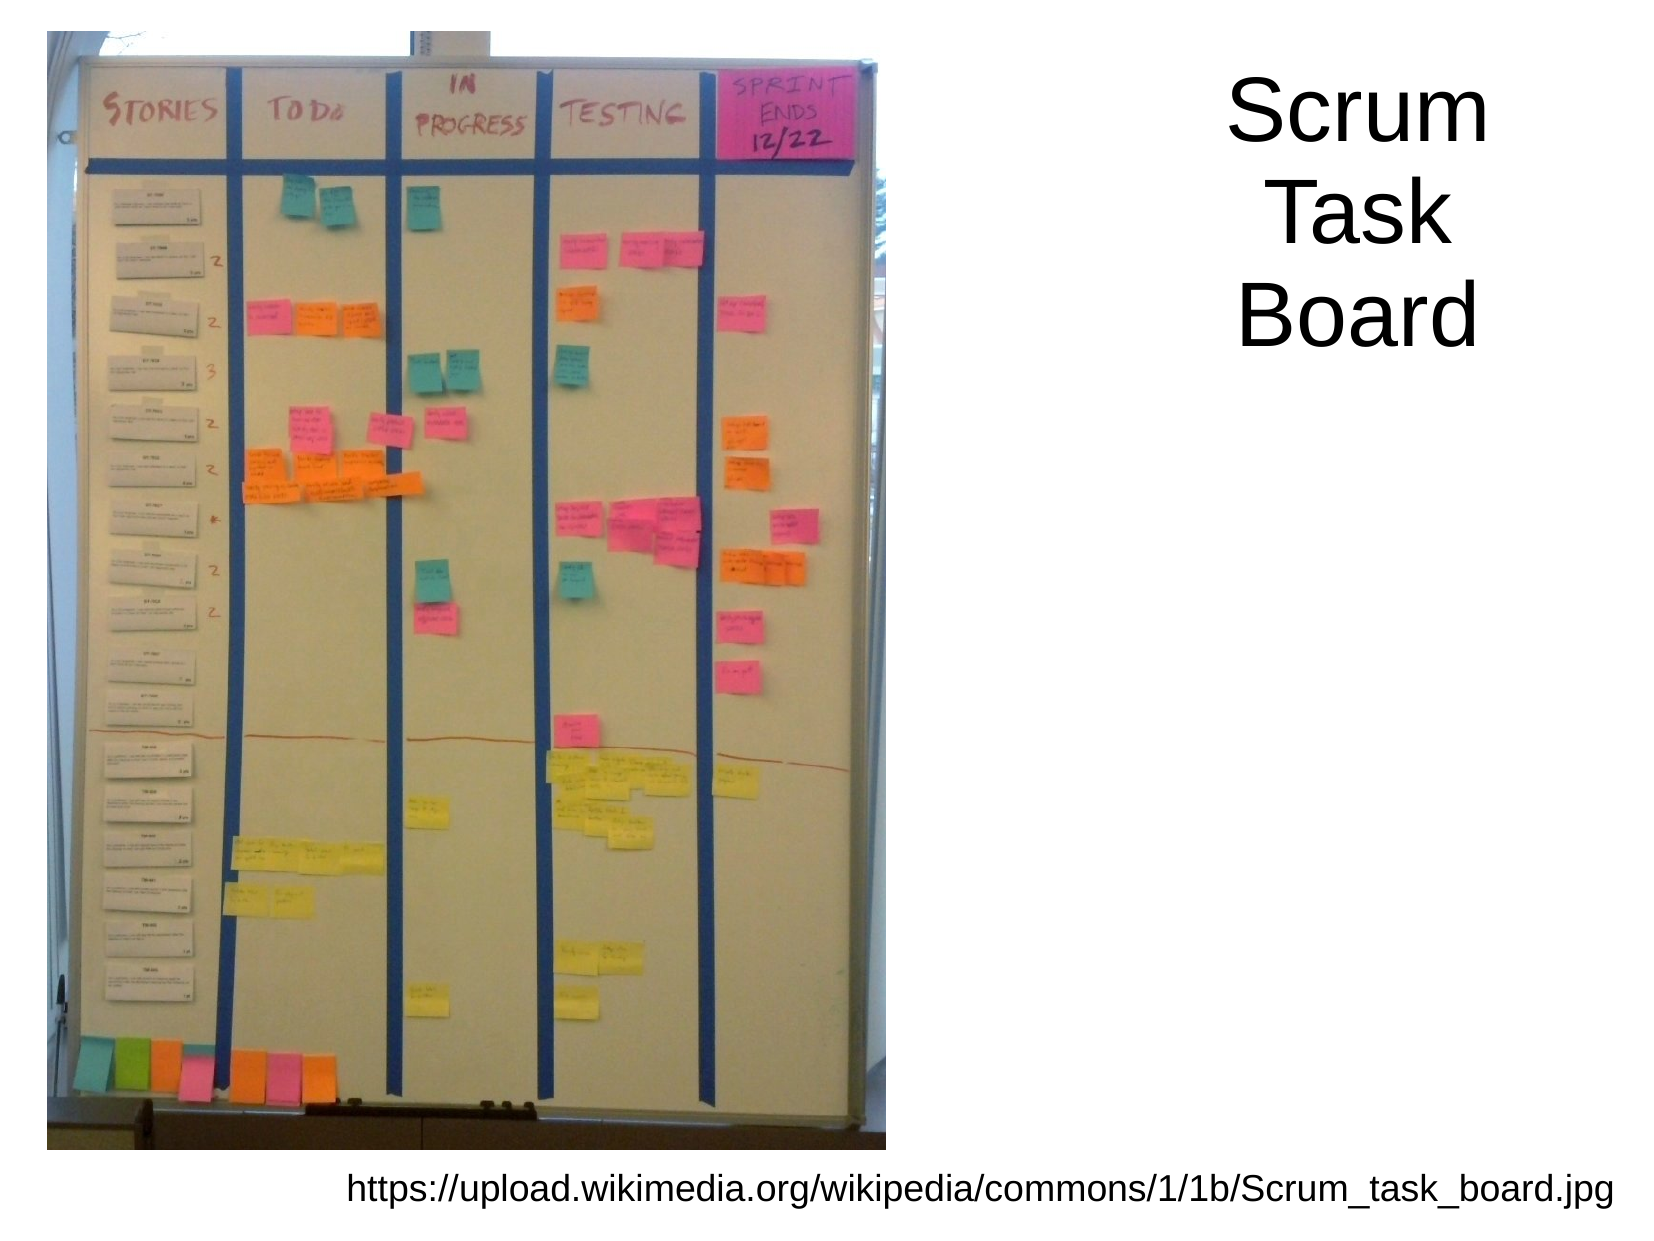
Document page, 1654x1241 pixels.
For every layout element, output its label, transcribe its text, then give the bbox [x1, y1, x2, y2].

text_box https://upload.wikimedia.org/wikipedia/commons/1/1b/Scrum_task_board.jpg [331, 1159, 1630, 1217]
title Scrum Task Board [1133, 57, 1583, 367]
picture [47, 31, 886, 1151]
